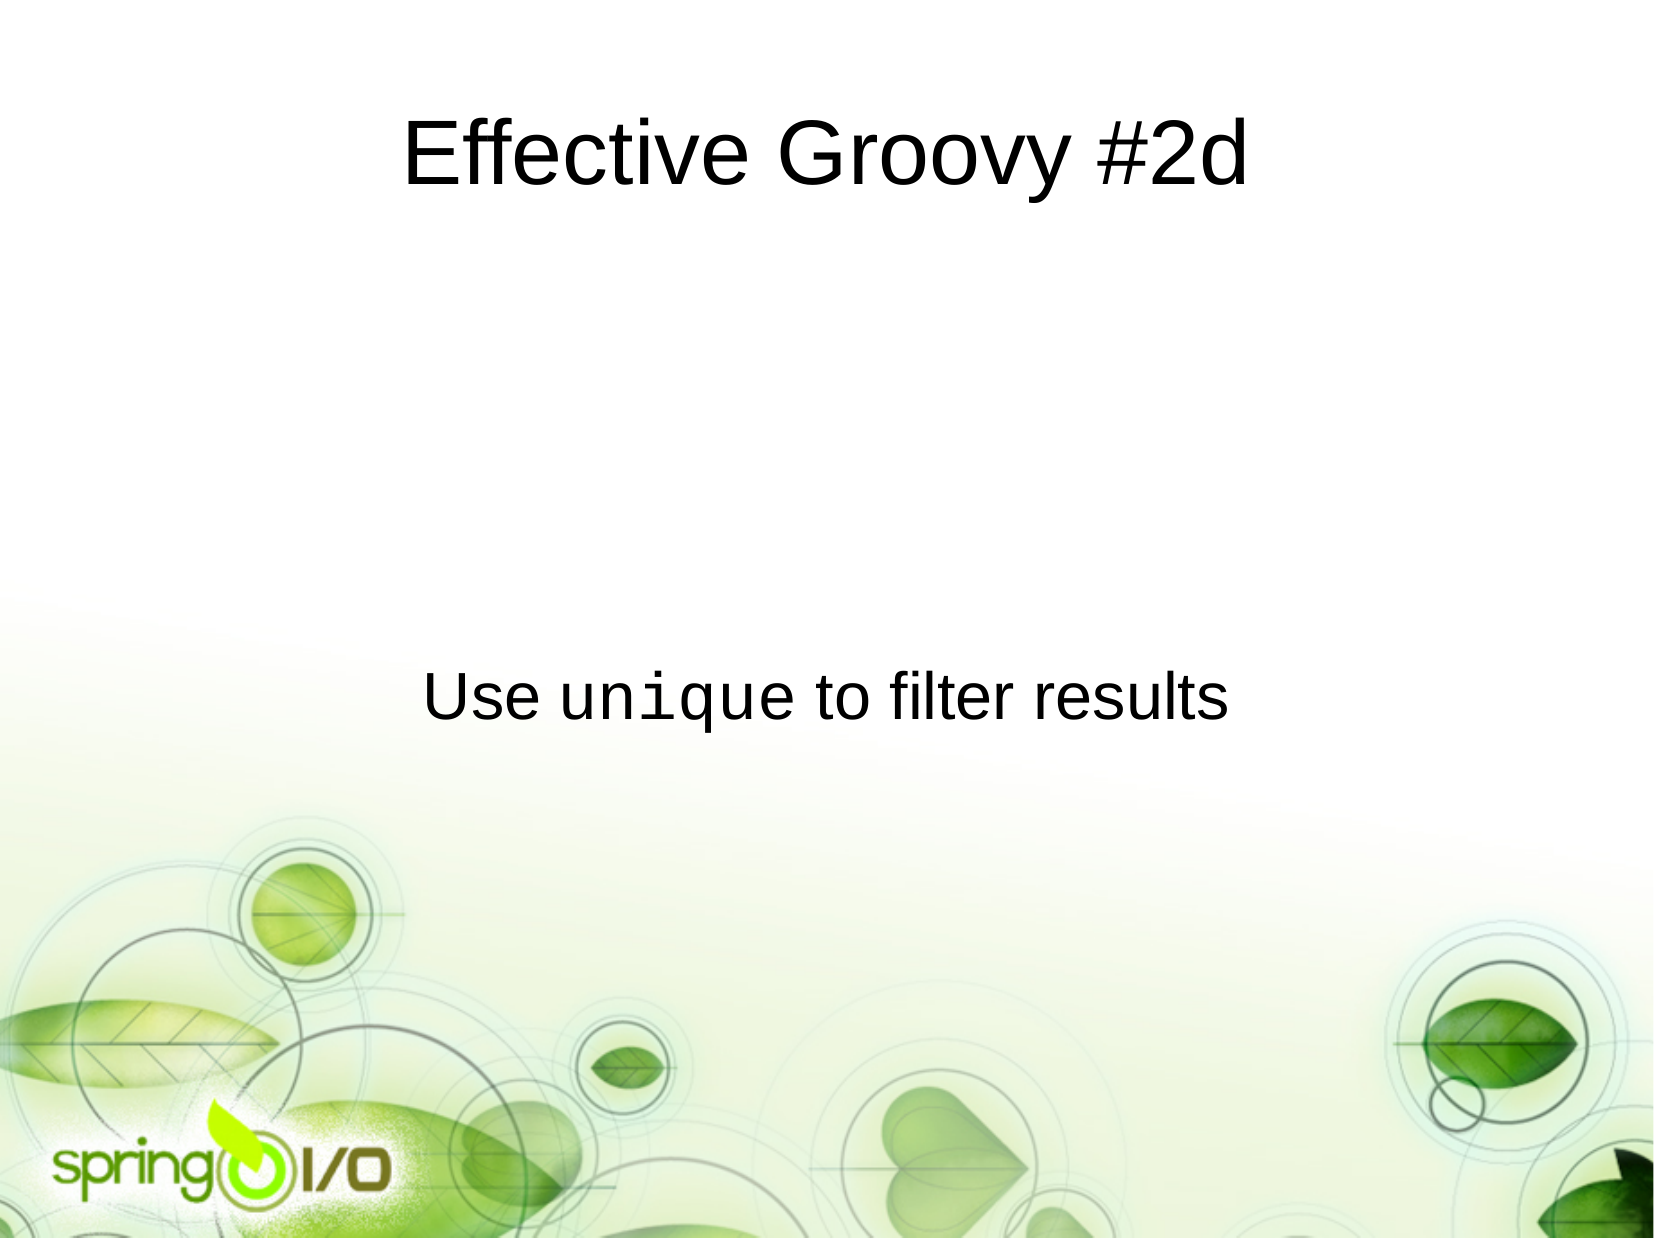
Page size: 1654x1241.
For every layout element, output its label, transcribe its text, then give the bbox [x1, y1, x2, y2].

title Effective Groovy #2d [82, 56, 1571, 250]
picture [0, 0, 1654, 1238]
subtitle Use unique to filter results [82, 297, 1571, 1102]
